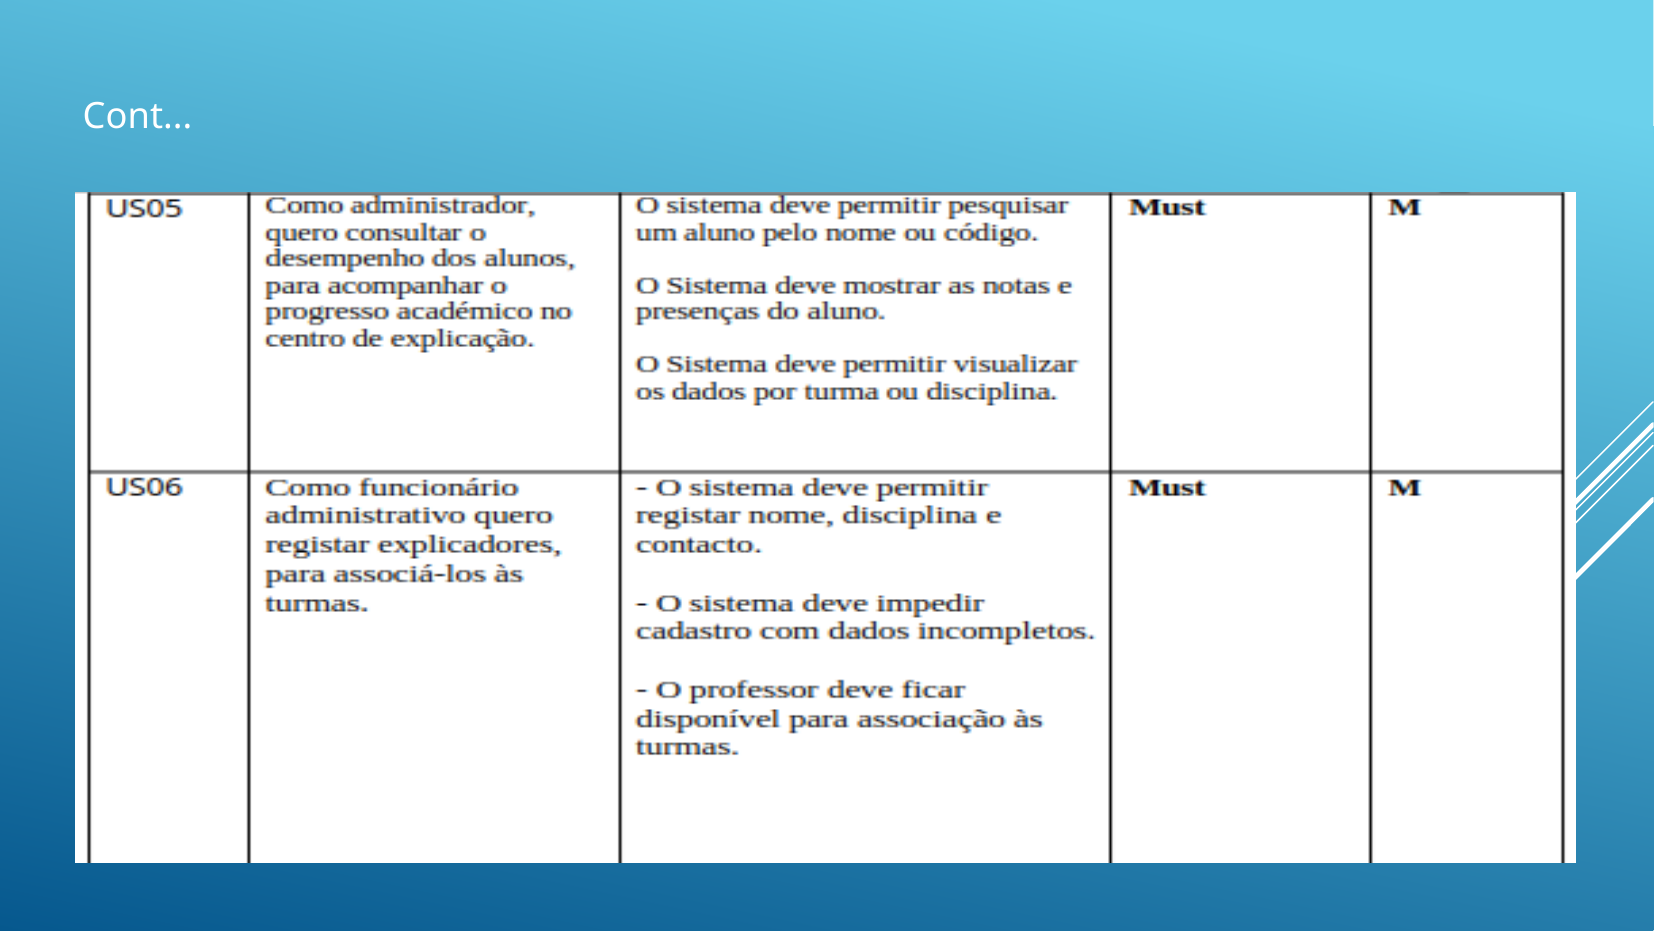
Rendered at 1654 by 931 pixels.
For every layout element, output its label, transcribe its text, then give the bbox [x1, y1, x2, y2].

picture [75, 192, 1576, 863]
title Cont... [82, 37, 1571, 192]
